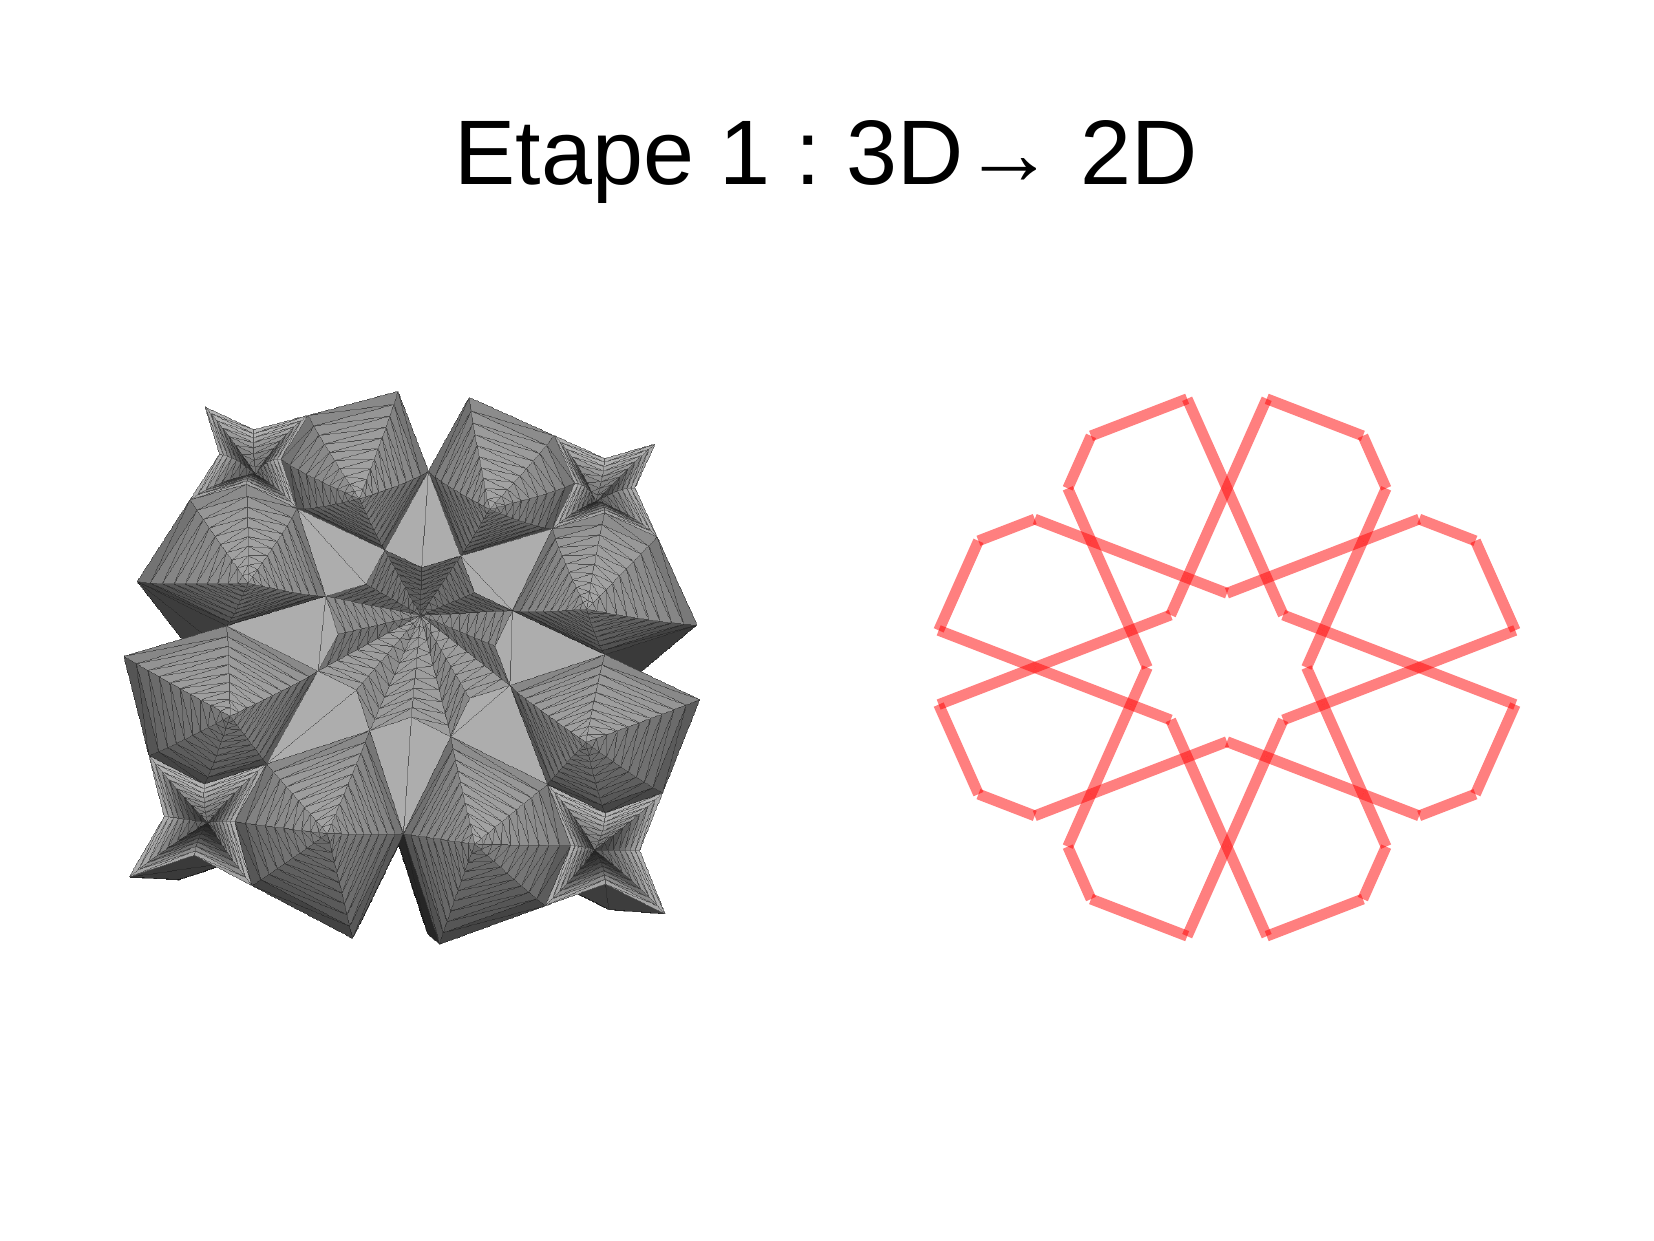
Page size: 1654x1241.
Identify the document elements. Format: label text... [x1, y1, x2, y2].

picture [64, 331, 764, 980]
title Etape 1 : 3D→ 2D [82, 49, 1571, 257]
picture [885, 329, 1569, 1006]
